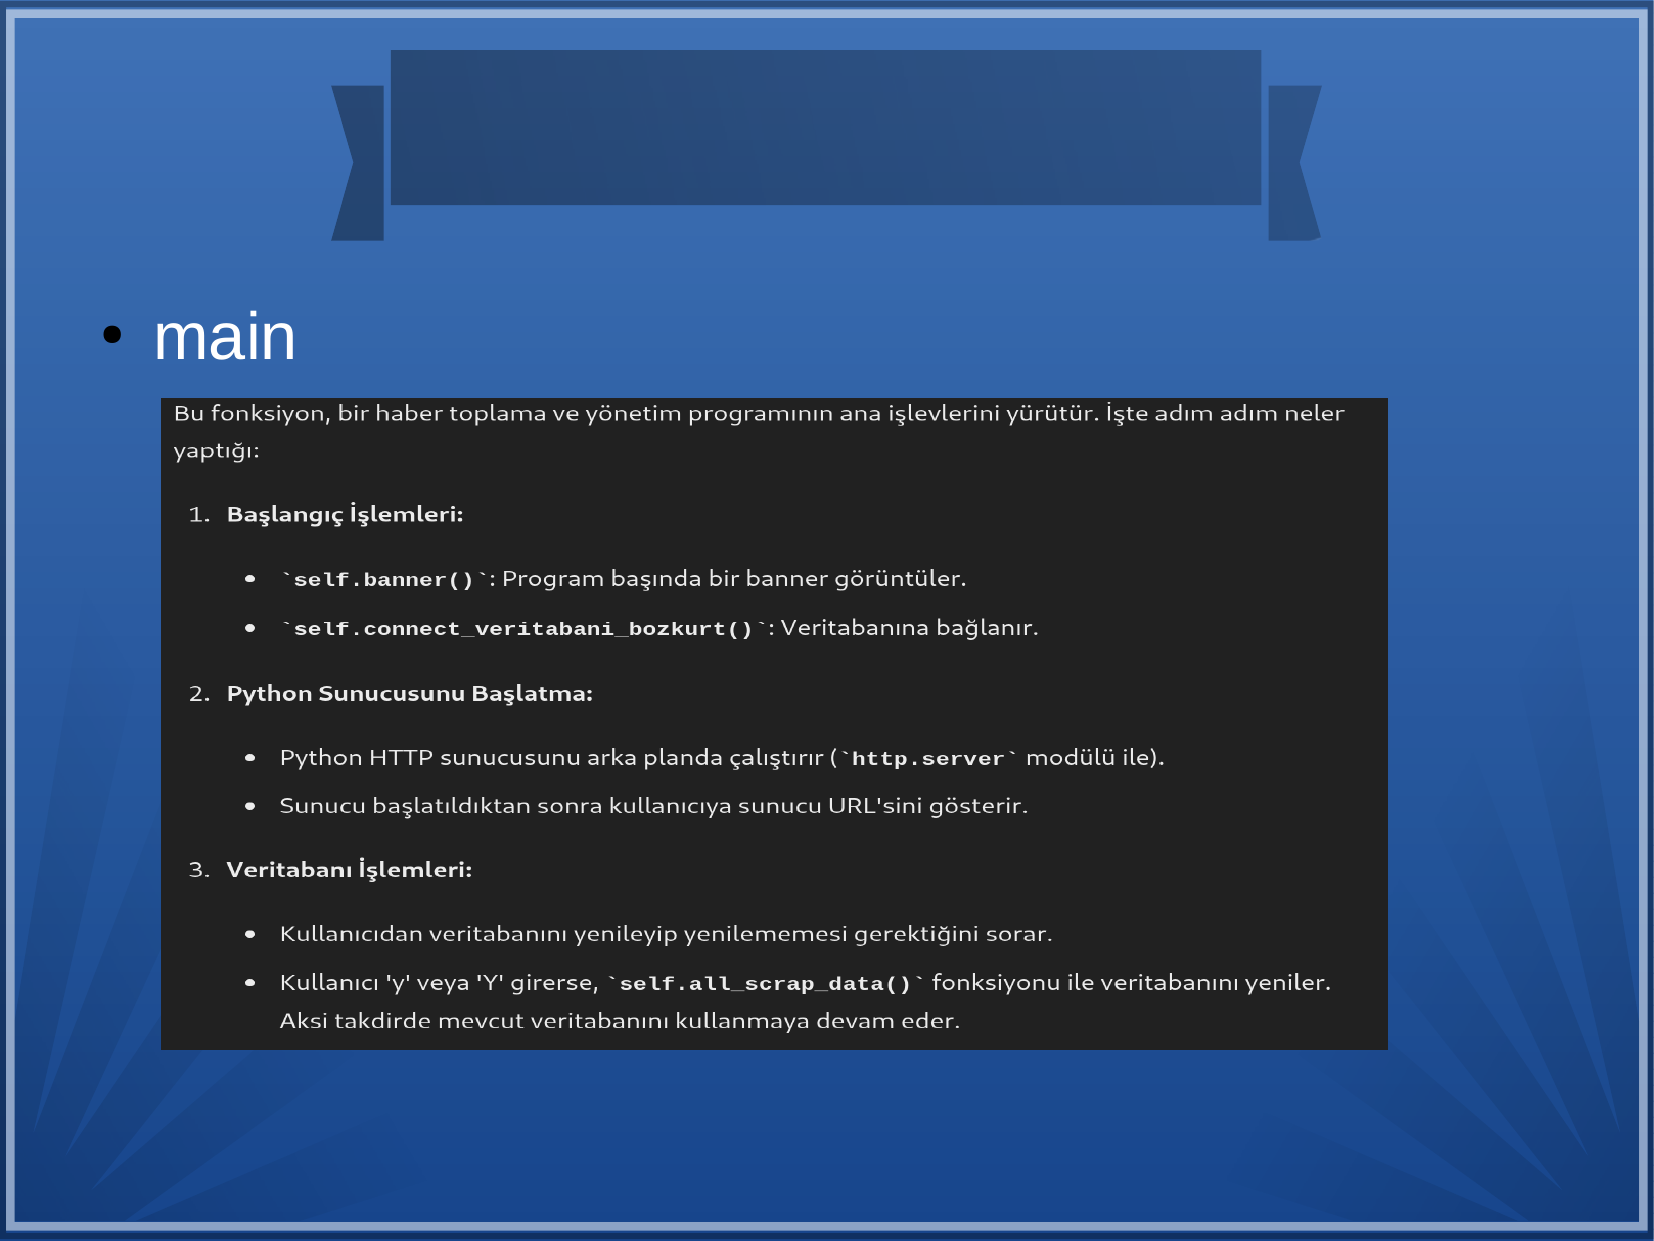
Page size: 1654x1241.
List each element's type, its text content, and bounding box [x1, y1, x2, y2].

list main [82, 299, 1571, 1130]
picture [161, 398, 1388, 1051]
